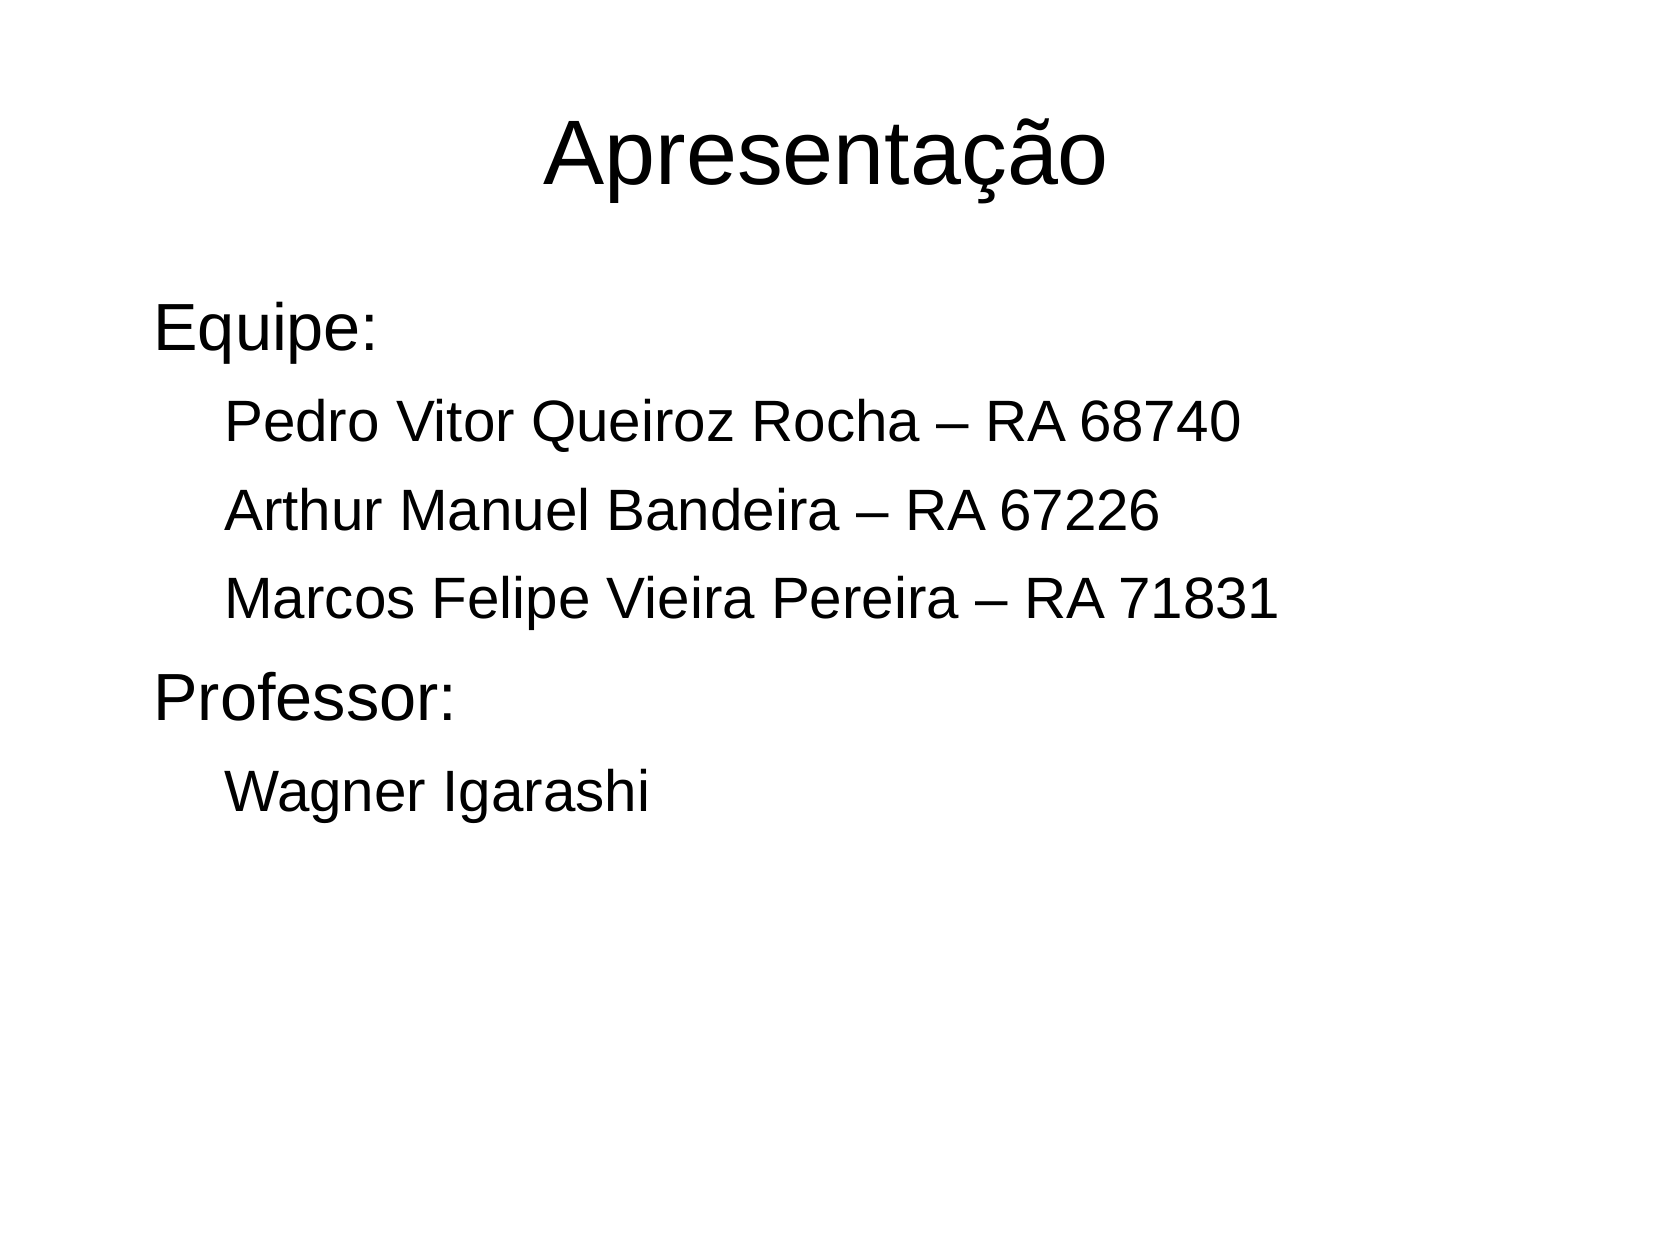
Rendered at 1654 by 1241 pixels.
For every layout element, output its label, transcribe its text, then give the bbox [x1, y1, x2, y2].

list Equipe: Pedro Vitor Queiroz Rocha – RA 68740 Arthur Manuel Bandeira – RA 67226 Marcos Felipe Vieira Pereira – RA 71831 Professor: Wagner Igarashi [82, 290, 1571, 1010]
title Apresentação [82, 49, 1571, 257]
